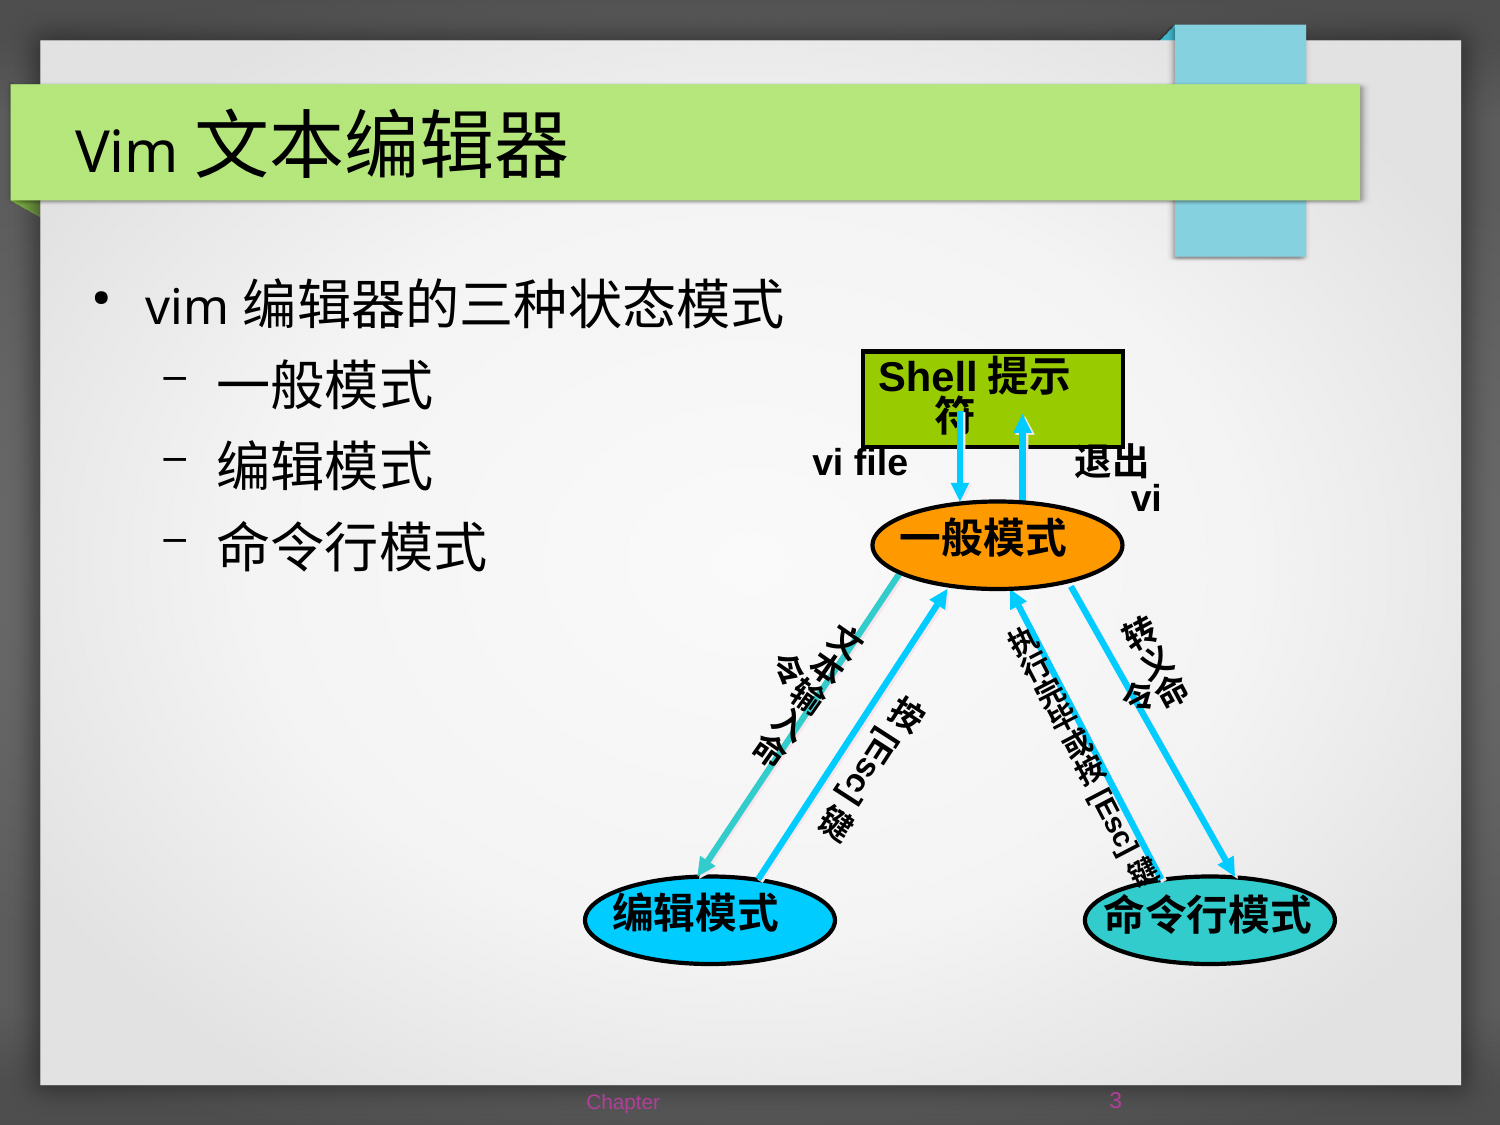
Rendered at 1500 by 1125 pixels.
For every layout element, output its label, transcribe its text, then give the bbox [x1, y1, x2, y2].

text_box [607, 945, 813, 965]
text_box [1111, 947, 1309, 965]
list vim编辑器的三种状态模式 一般模式 编辑模式 命令行模式 [75, 267, 1426, 921]
text_box 编辑模式 [597, 921, 848, 945]
text_box <number> [1025, 1075, 1123, 1114]
text_box 命令行模式 [1088, 921, 1339, 947]
title Vim文本编辑器 [75, 85, 1147, 193]
text_box Chapter [75, 1075, 676, 1114]
text_box [585, 921, 597, 939]
picture [0, 0, 1500, 1125]
